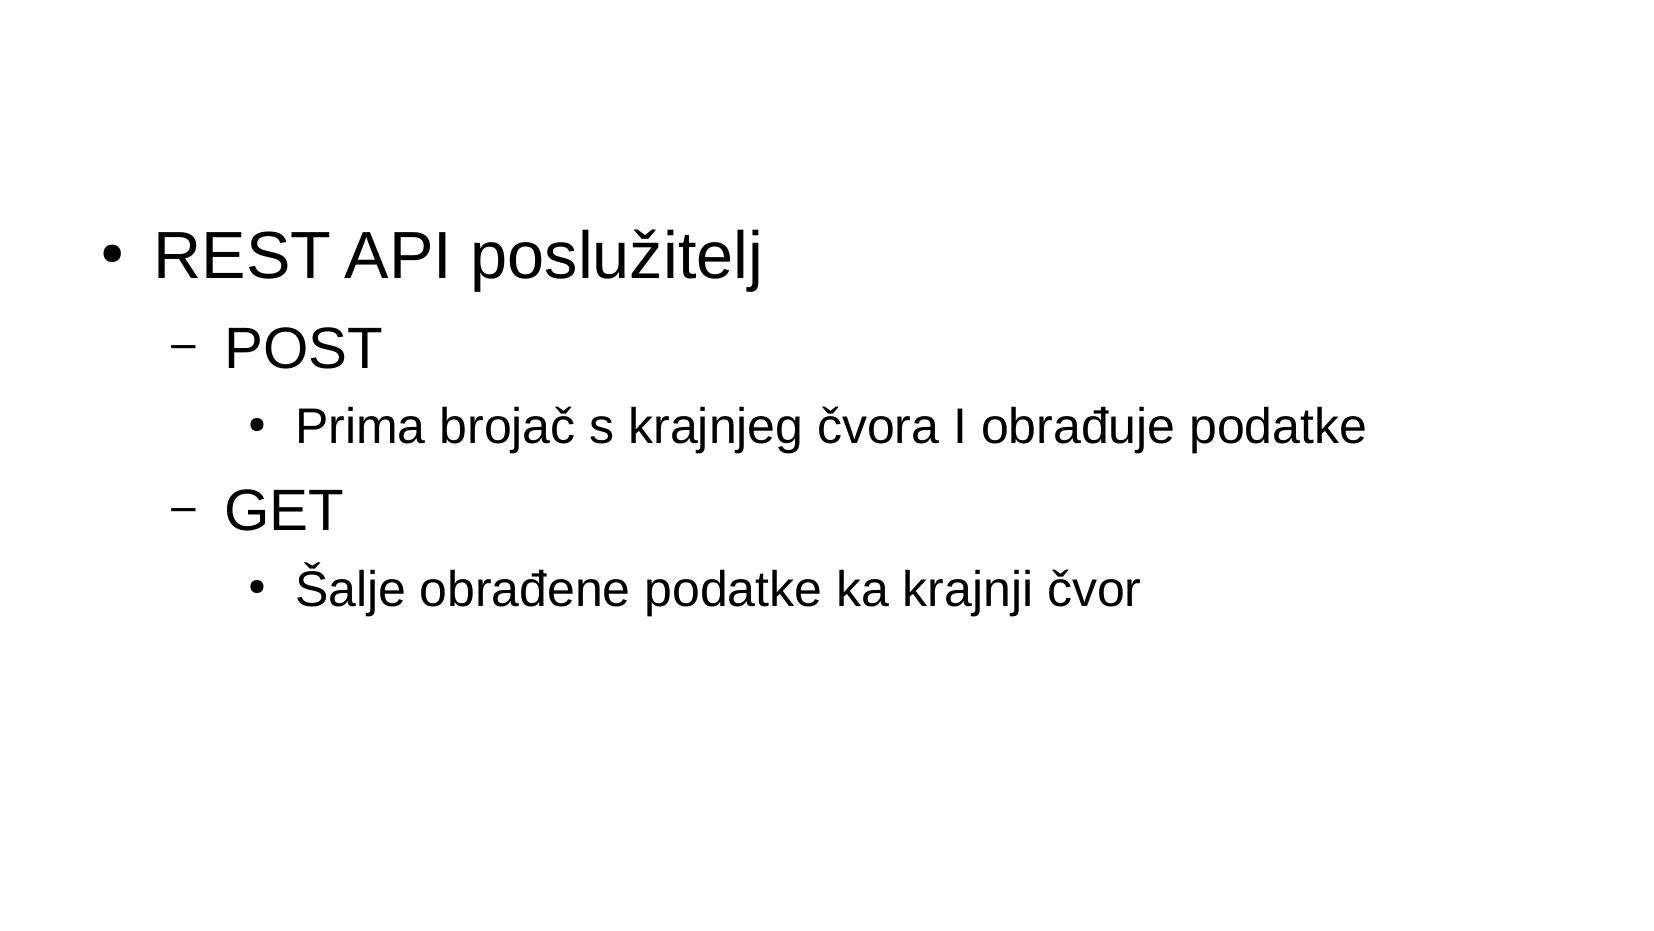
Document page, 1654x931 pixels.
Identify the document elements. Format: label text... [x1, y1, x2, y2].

list REST API poslužitelj POST Prima brojač s krajnjeg čvora I obrađuje podatke GET Šalje obrađene podatke ka krajnji čvor [82, 217, 1571, 758]
